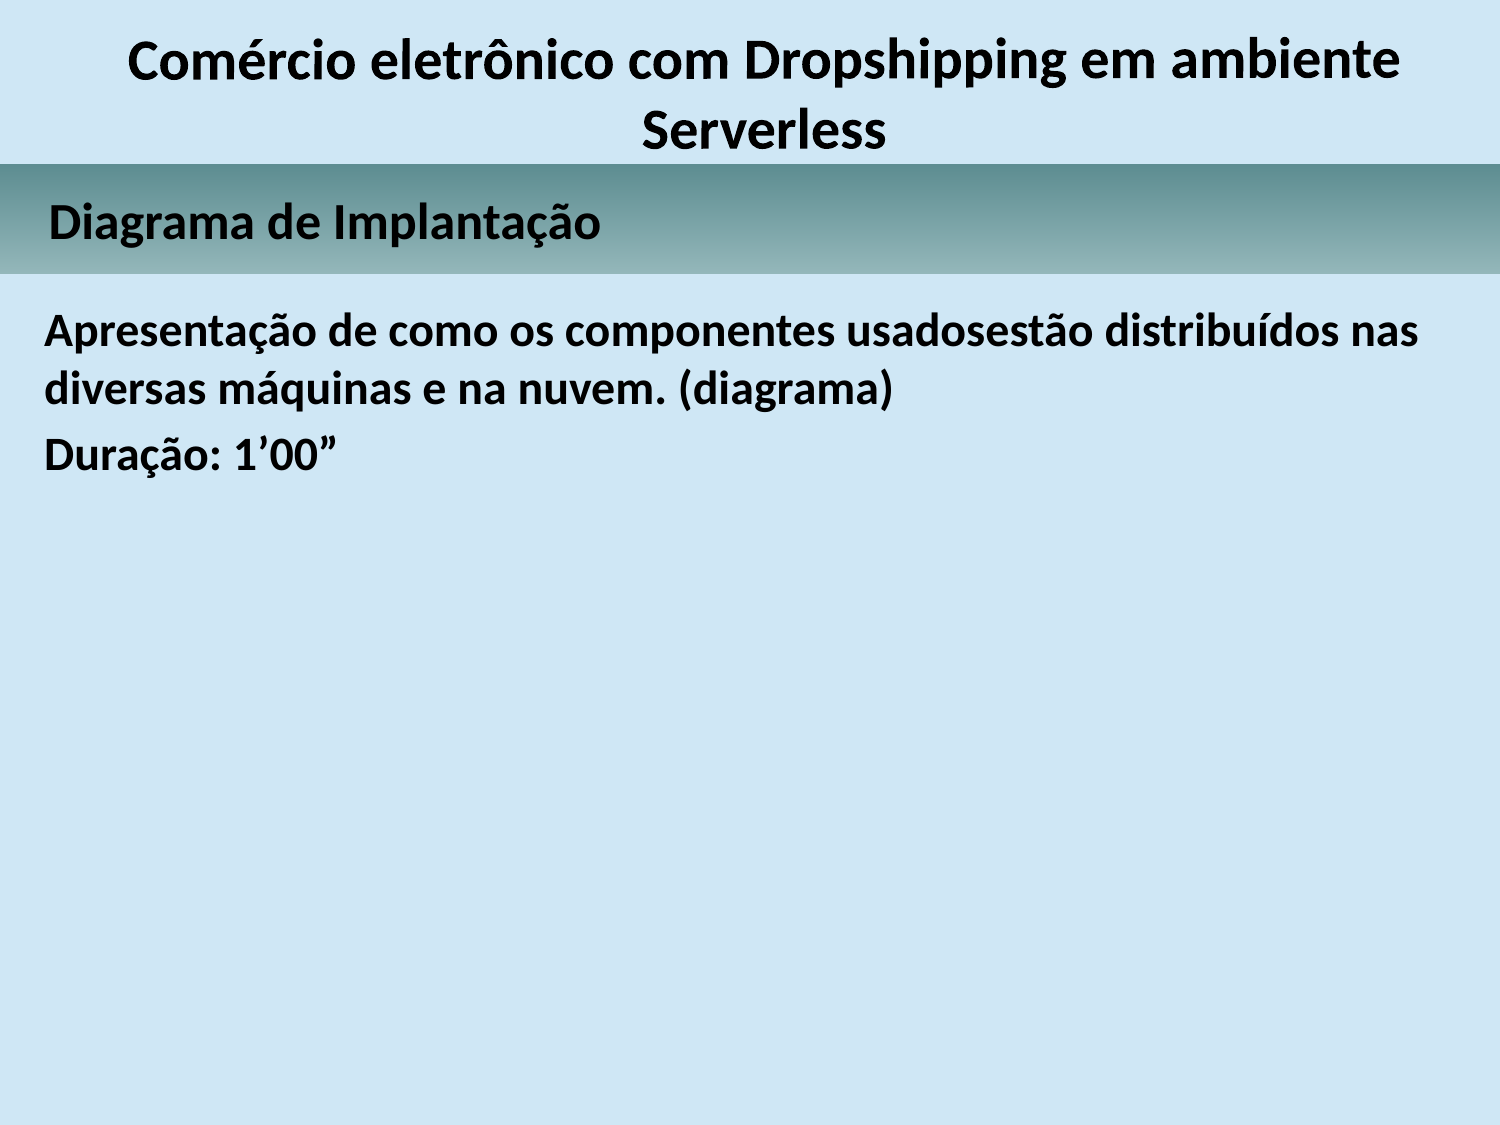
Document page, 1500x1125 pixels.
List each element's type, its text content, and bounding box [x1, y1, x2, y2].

text_box Apresentação de como os componentes usadosestão distribuídos nas diversas máquinas e na nuvem. (diagrama) Duração: 1’00” [29, 290, 1478, 967]
text_box [0, 164, 1500, 274]
text_box Comércio eletrônico com Dropshipping em ambiente Serverless [40, 11, 1489, 169]
text_box Diagrama de Implantação [33, 180, 1467, 258]
